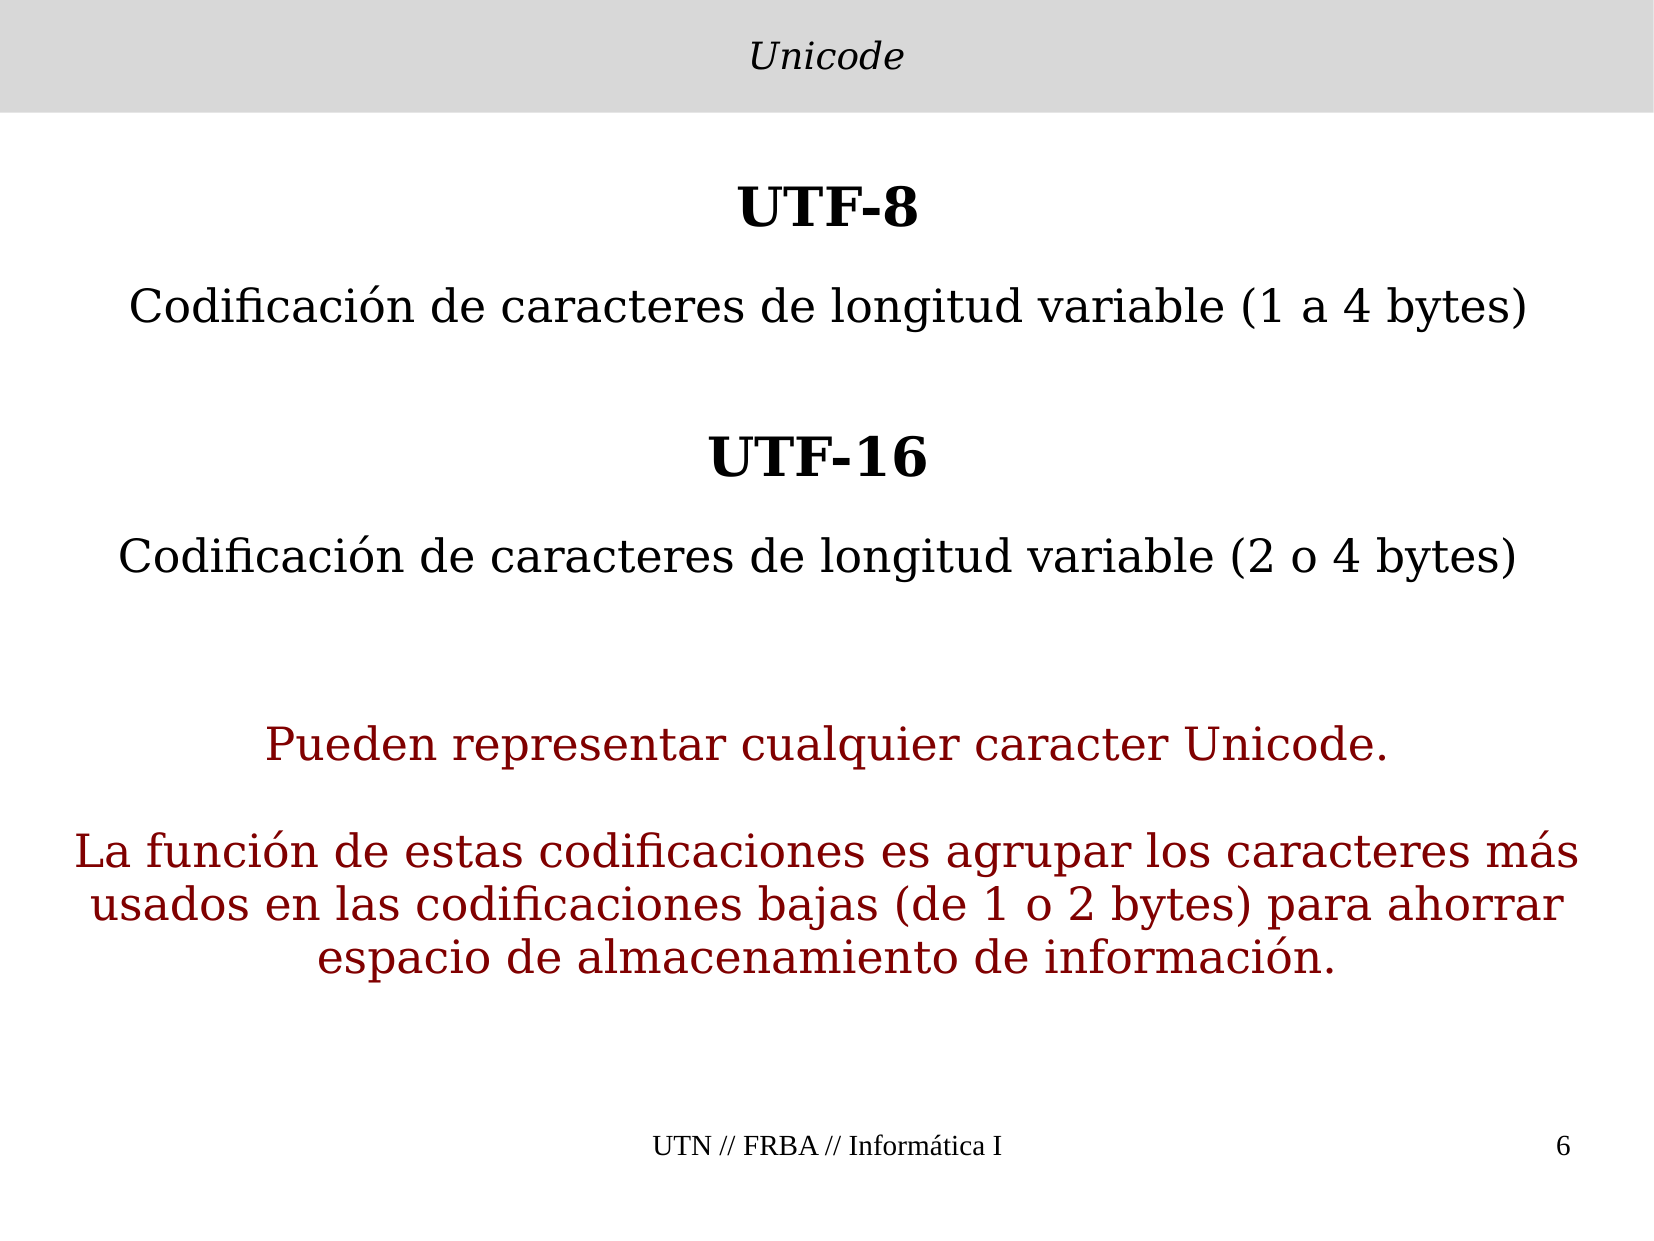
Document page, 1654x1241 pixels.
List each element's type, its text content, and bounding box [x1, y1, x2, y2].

text_box Codificación de caracteres de longitud variable (2 o 4 bytes) [30, 523, 1606, 592]
text_box UTF-8 [41, 167, 1617, 247]
text_box Unicode [0, 0, 1654, 113]
text_box UTF-16 [30, 418, 1606, 497]
text_box Pueden representar cualquier caracter Unicode. La función de estas codificaciones es agrupar los caracteres más usados en las codificaciones bajas (de 1 o 2 bytes) para ahorrar espacio de almacenamiento de información. [39, 710, 1615, 993]
text_box Codificación de caracteres de longitud variable (1 a 4 bytes) [41, 272, 1617, 341]
